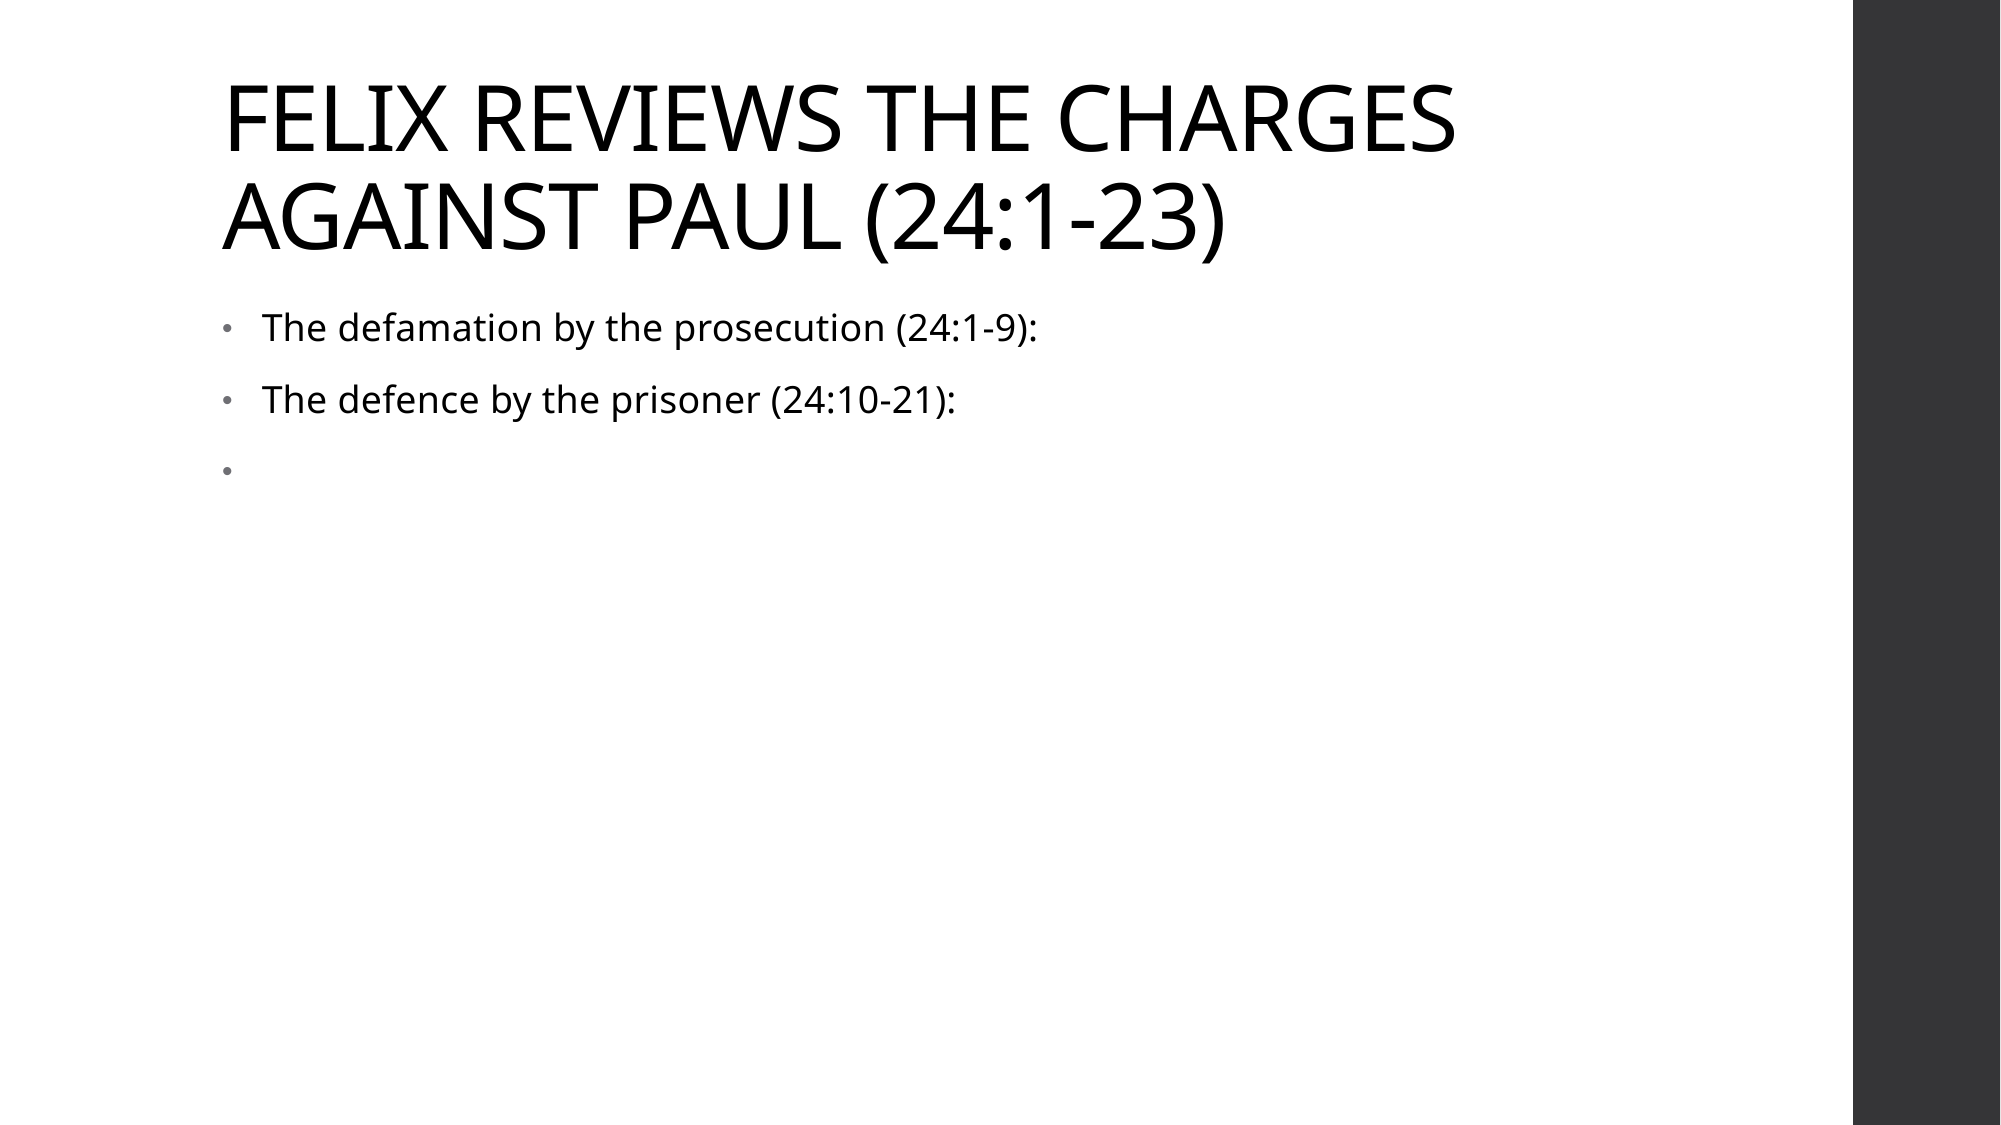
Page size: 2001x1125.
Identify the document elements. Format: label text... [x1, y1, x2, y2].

title FELIX REVIEWS THE CHARGES AGAINST PAUL (24:1-23) [206, 60, 1797, 278]
list The defamation by the prosecution (24:1-9): The defence by the prisoner (24:10-21): [206, 299, 1617, 1014]
